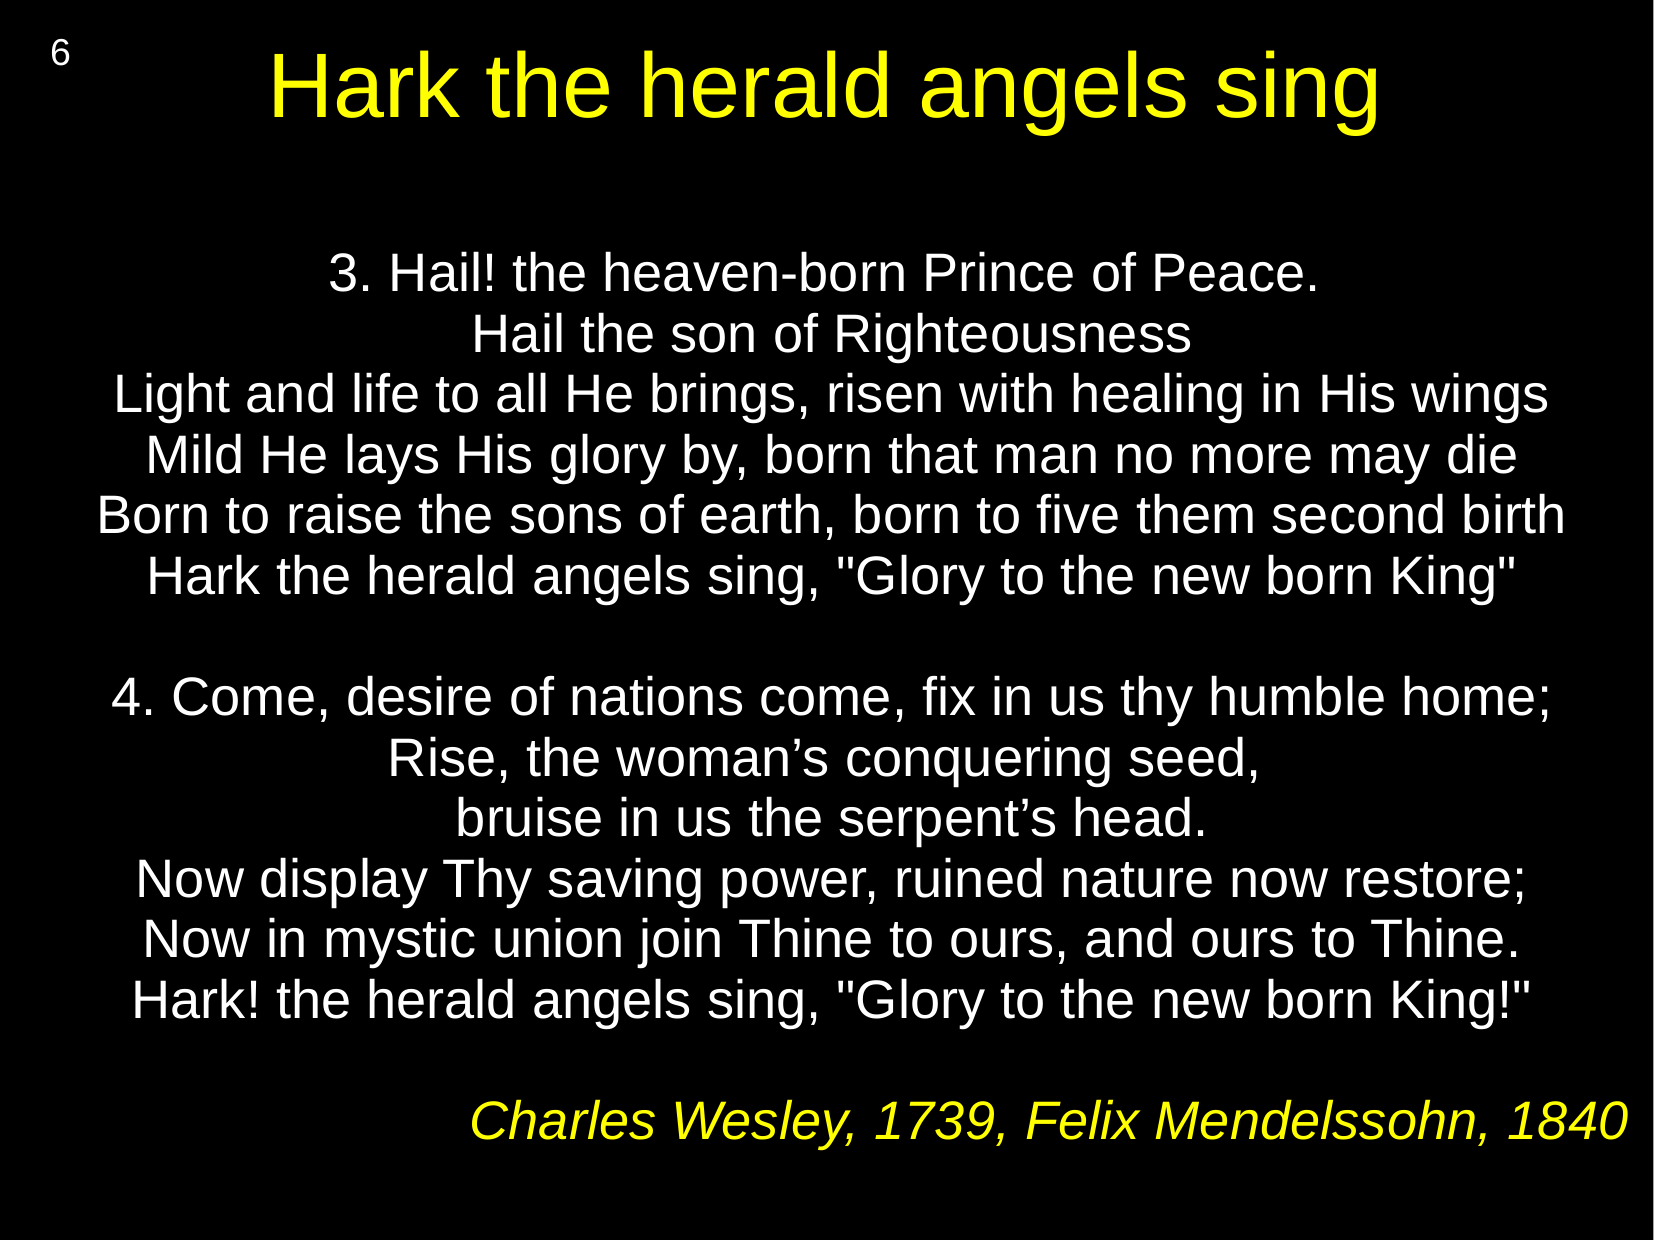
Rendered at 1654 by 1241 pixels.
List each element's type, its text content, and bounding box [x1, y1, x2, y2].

text_box 6 [35, 23, 130, 81]
list 3. Hail! the heaven-born Prince of Peace. Hail the son of Righteousness Light and life to all He brings, risen with healing in His wings Mild He lays His glory by, born that man no more may die Born to raise the sons of earth, born to five them second birth Hark the herald angels sing, "Glory to the new born King" 4. Come, desire of nations come, fix in us thy humble home; Rise, the woman’s conquering seed, bruise in us the serpent’s head. Now display Thy saving power, ruined nature now restore; Now in mystic union join Thine to ours, and ours to Thine. Hark! the herald angels sing, "Glory to the new born King!" Charles Wesley, 1739, Felix Mendelssohn, 1840 [35, 177, 1630, 1217]
title Hark the herald angels sing [94, 5, 1583, 166]
